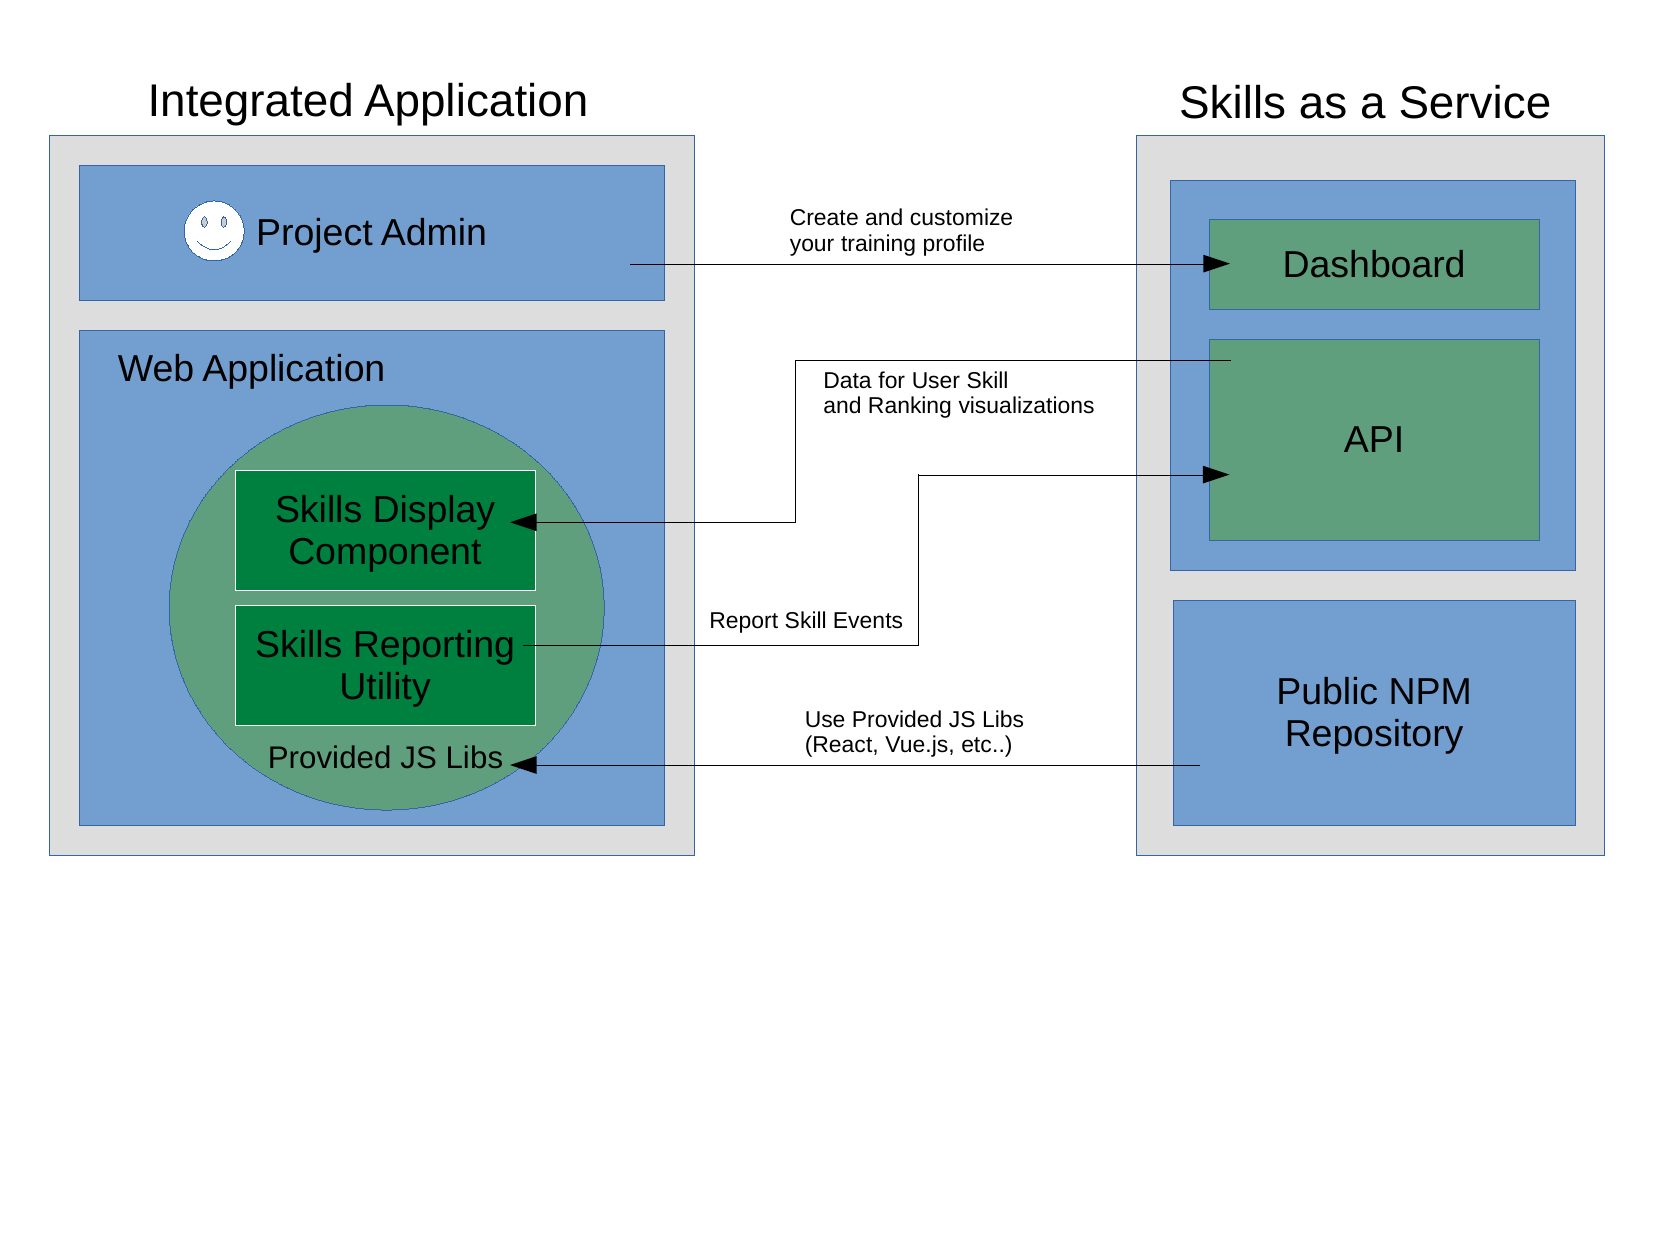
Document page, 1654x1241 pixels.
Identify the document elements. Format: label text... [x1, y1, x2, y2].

text_box Public NPM Repository [1173, 600, 1576, 826]
text_box [49, 135, 695, 856]
text_box Provided JS Libs [253, 732, 564, 790]
text_box [1136, 135, 1605, 856]
text_box [184, 200, 245, 261]
text_box Create and customize your training profile [775, 197, 1036, 264]
text_box Skills Reporting Utility [235, 605, 536, 726]
text_box Skills Display Component [235, 470, 536, 591]
text_box Project Admin [79, 165, 665, 301]
text_box [1136, 361, 1209, 475]
text_box Data for User Skill and Ranking visualizations [808, 360, 1110, 426]
text_box Skills as a Service [1164, 69, 1587, 186]
text_box [665, 135, 695, 264]
text_box Use Provided JS Libs (React, Vue.js, etc..) [790, 699, 1040, 766]
text_box Web Application [103, 339, 401, 396]
text_box Integrated Application [132, 67, 673, 184]
text_box Report Skill Events [694, 600, 919, 641]
text_box Dashboard [1209, 219, 1540, 310]
text_box API [1209, 339, 1540, 541]
